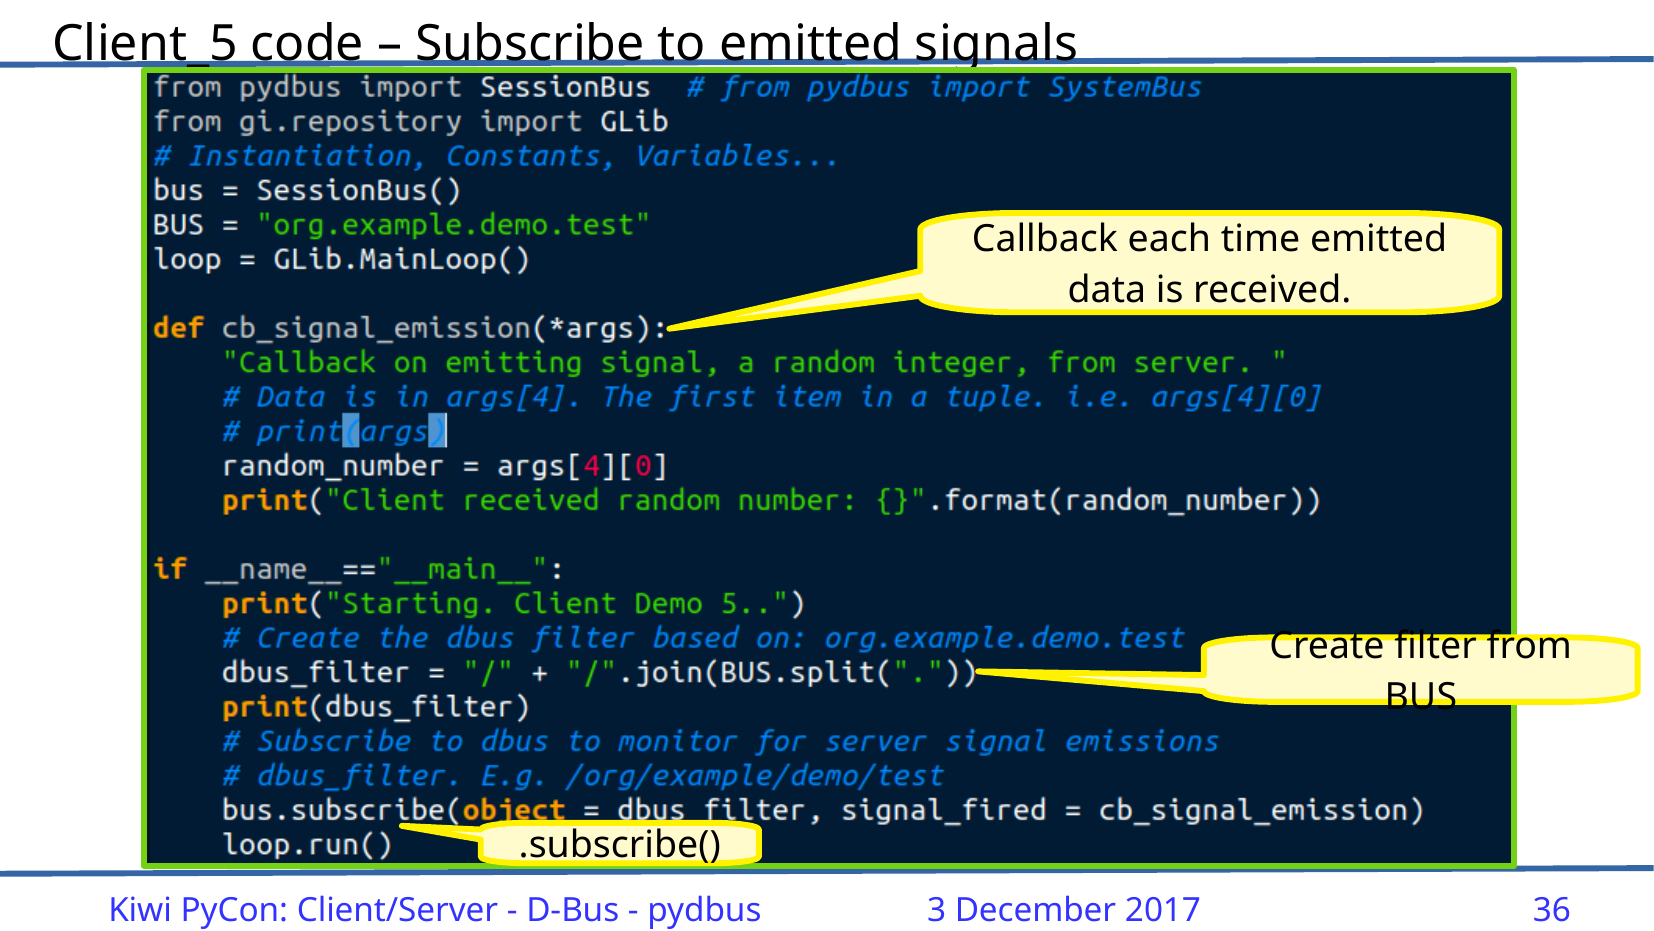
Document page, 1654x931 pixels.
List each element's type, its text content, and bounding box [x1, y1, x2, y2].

text_box .subscribe() [401, 822, 759, 864]
text_box Create filter from BUS [978, 637, 1638, 702]
picture [147, 72, 1512, 864]
text_box Callback each time emitted data is received. [669, 212, 1500, 329]
picture [1391, 702, 1403, 706]
text_box Client_5 code – Subscribe to emitted signals [37, 0, 1540, 76]
picture [1415, 702, 1428, 706]
